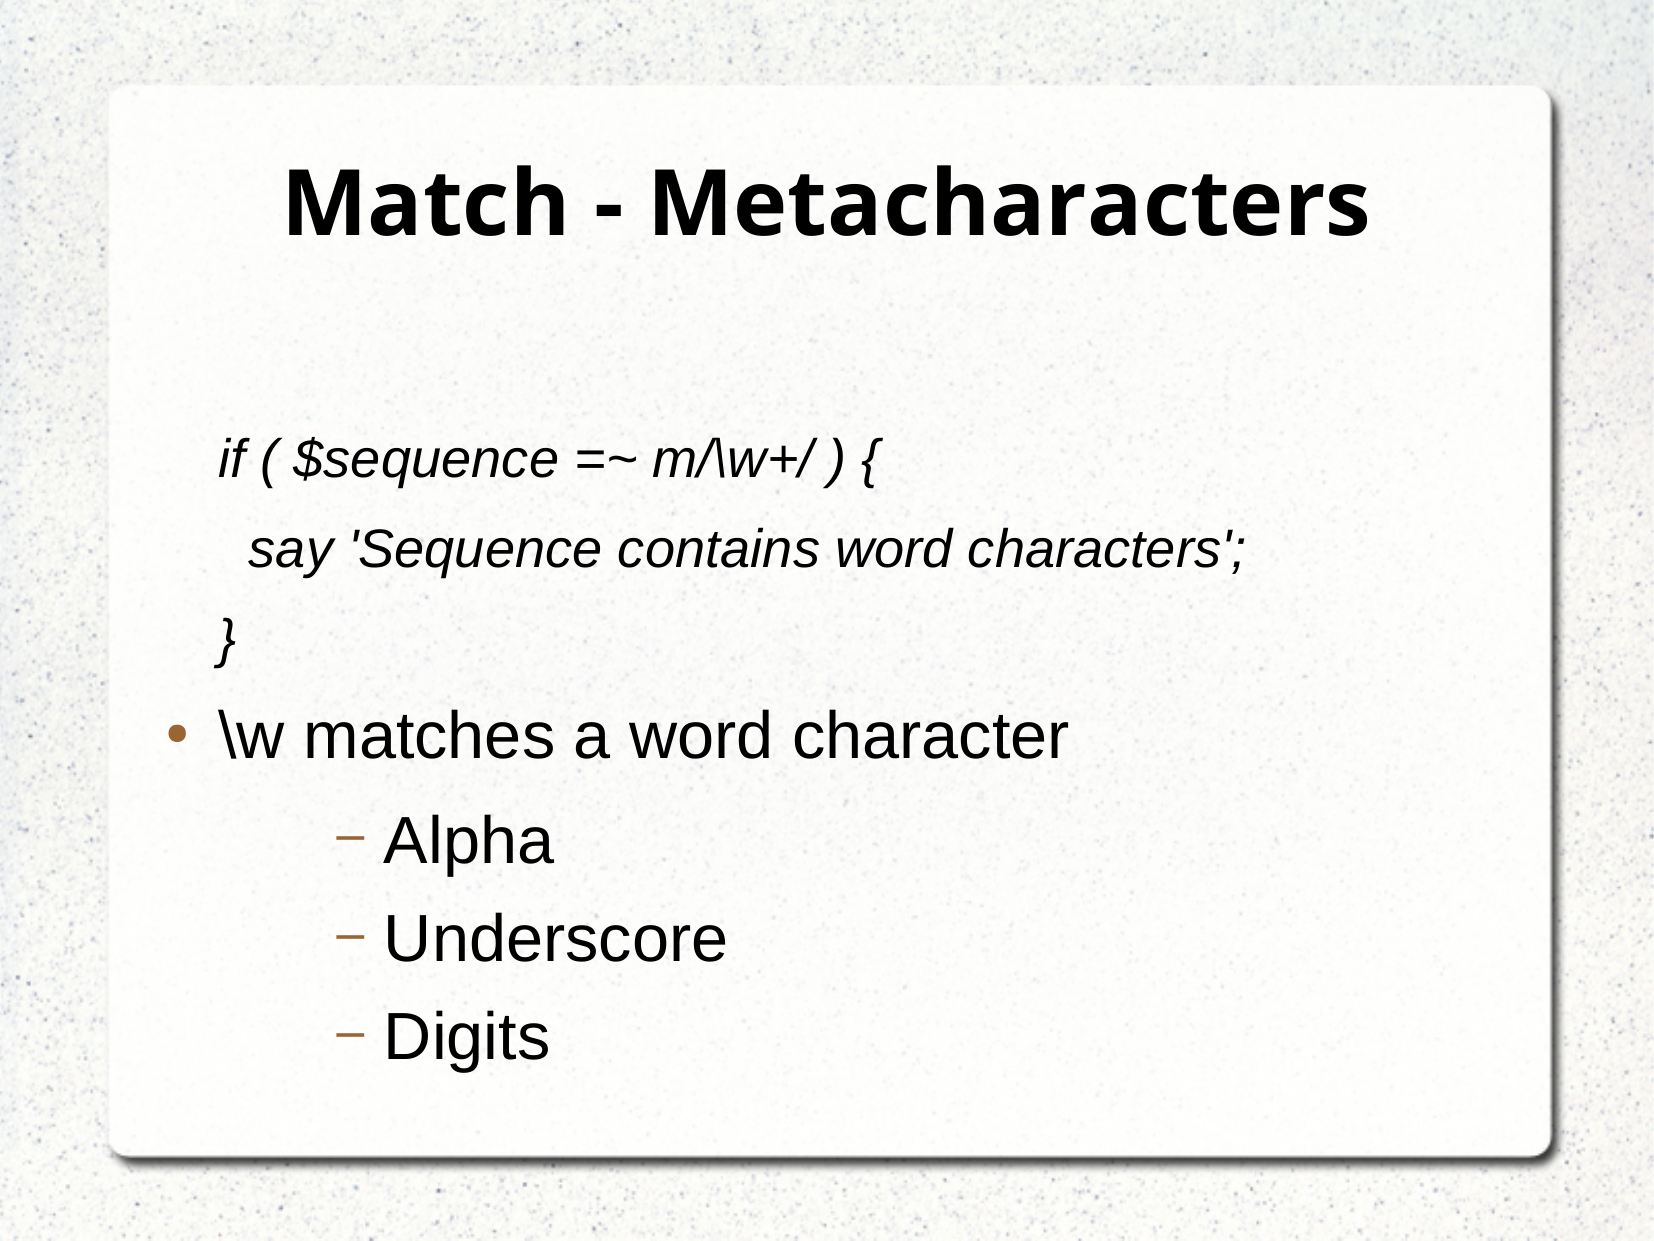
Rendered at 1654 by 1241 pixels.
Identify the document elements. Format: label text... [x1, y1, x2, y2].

title Match - Metacharacters [118, 96, 1536, 304]
list if ( $sequence =~ m/\w+/ ) { say 'Sequence contains word characters'; } \w matches a word character Alpha Underscore Digits [147, 428, 1506, 1074]
picture [0, 0, 1654, 1241]
